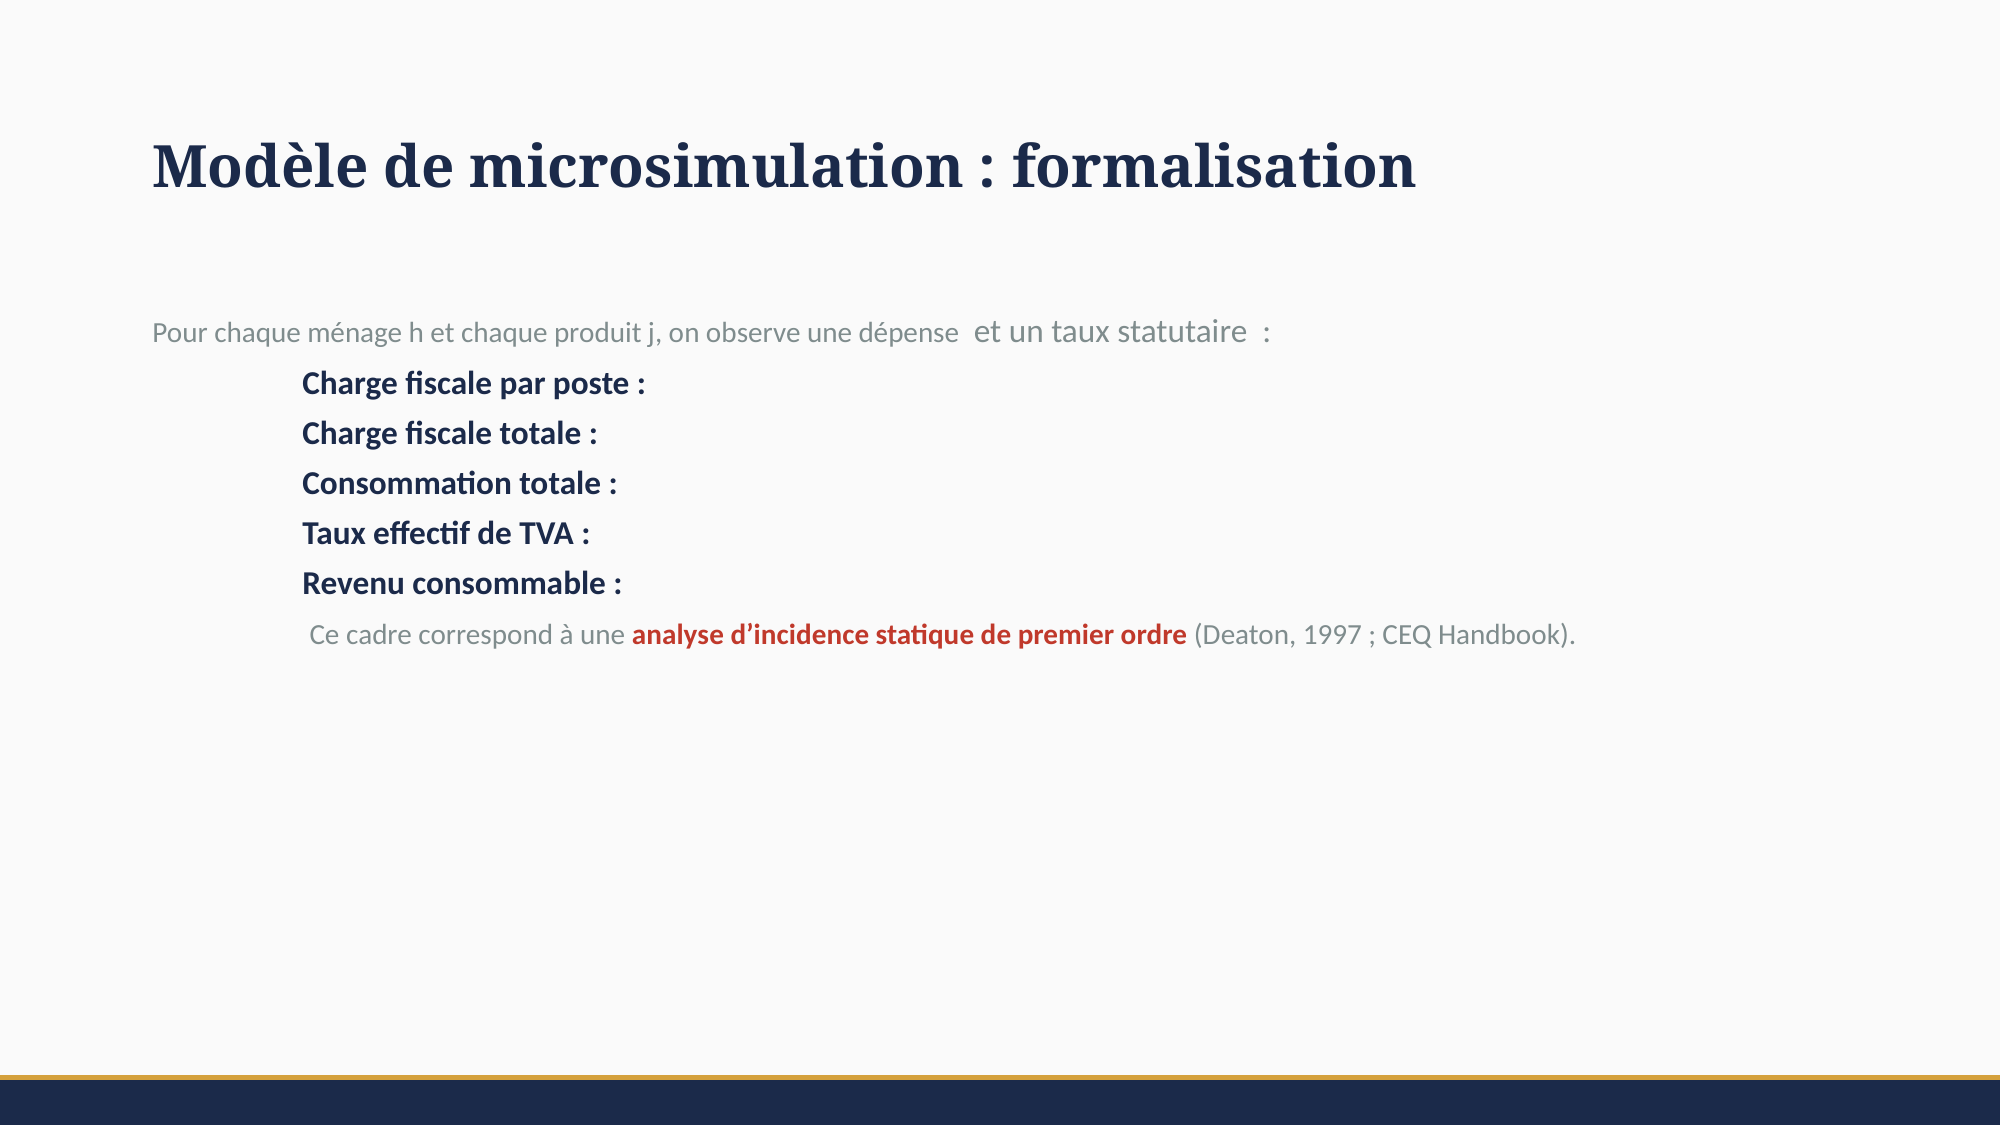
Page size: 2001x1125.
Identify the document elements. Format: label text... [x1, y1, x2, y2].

title Modèle de microsimulation : formalisation [137, 59, 1863, 278]
list Pour chaque ménage h et chaque produit j, on observe une dépense et un taux statutaire : Charge fiscale par poste : Charge fiscale totale : Consommation totale : Taux effectif de TVA : Revenu consommable : Ce cadre correspond à une analyse d’incidence statique de premier ordre (Deaton, 1997 ; CEQ Handbook). [137, 299, 1863, 1014]
